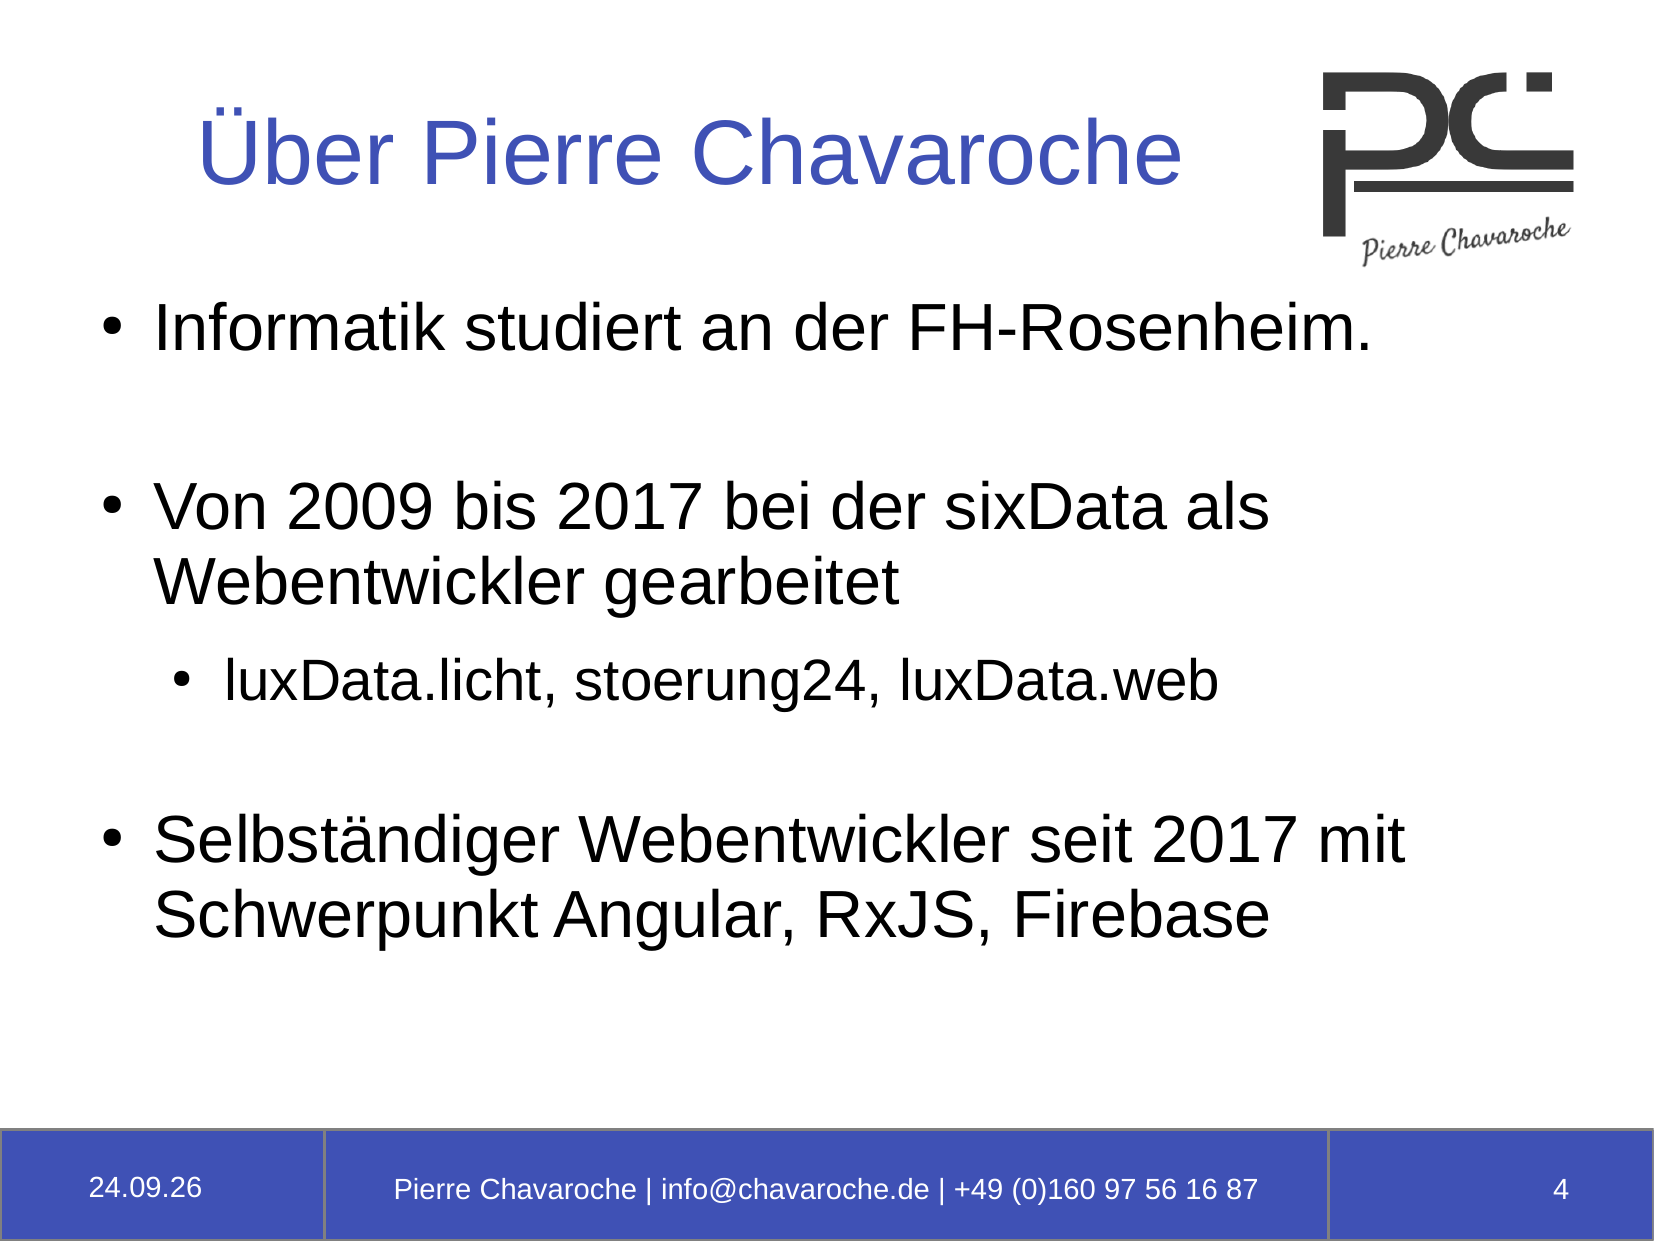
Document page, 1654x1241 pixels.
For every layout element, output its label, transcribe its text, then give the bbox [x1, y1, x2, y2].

picture [1307, 29, 1589, 311]
title Über Pierre Chavaroche [82, 49, 1300, 257]
list Informatik studiert an der FH-Rosenheim. Von 2009 bis 2017 bei der sixData als Webentwickler gearbeitet luxData.licht, stoerung24, luxData.web Selbständiger Webentwickler seit 2017 mit Schwerpunkt Angular, RxJS, Firebase [82, 290, 1571, 1109]
